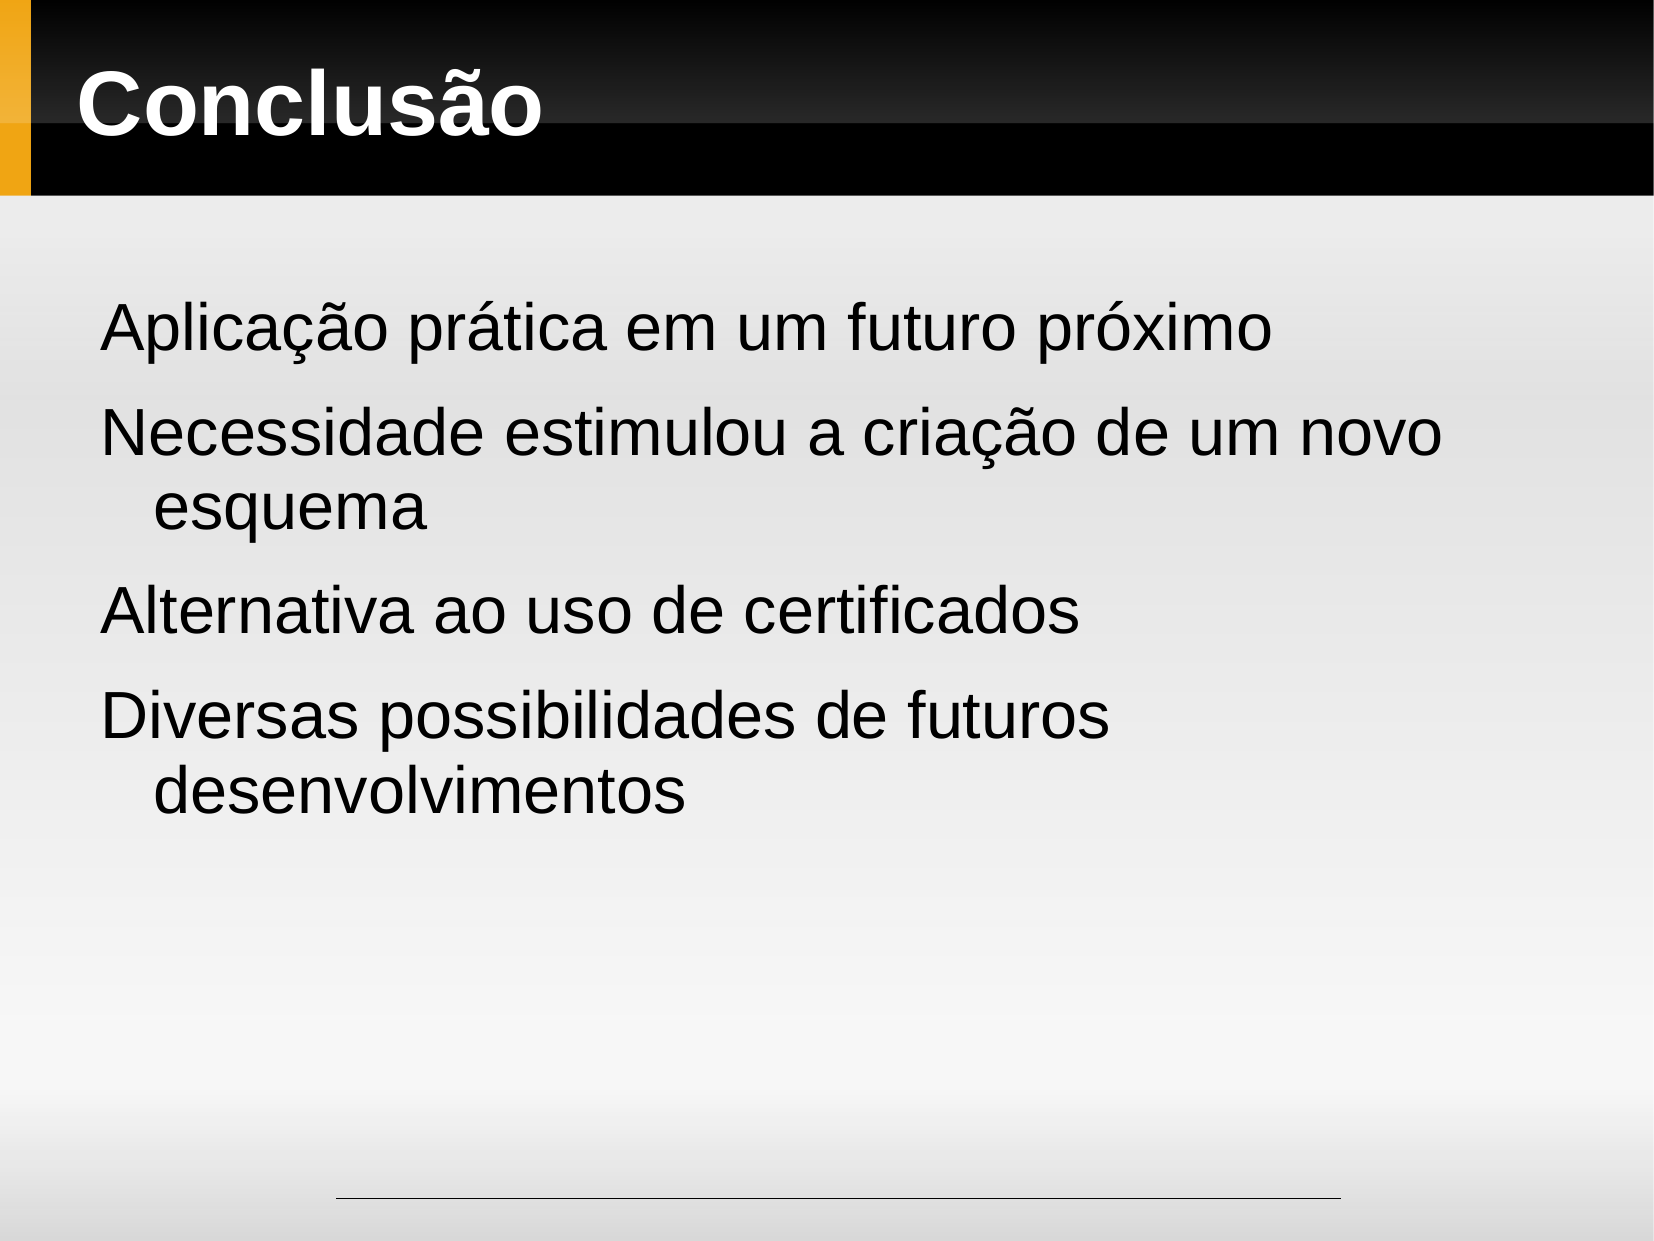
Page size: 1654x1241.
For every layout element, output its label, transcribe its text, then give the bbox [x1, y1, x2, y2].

title Conclusão [76, 0, 1565, 208]
picture [0, 0, 1654, 1241]
list Aplicação prática em um futuro próximo Necessidade estimulou a criação de um novo esquema Alternativa ao uso de certificados Diversas possibilidades de futuros desenvolvimentos [82, 290, 1571, 1094]
